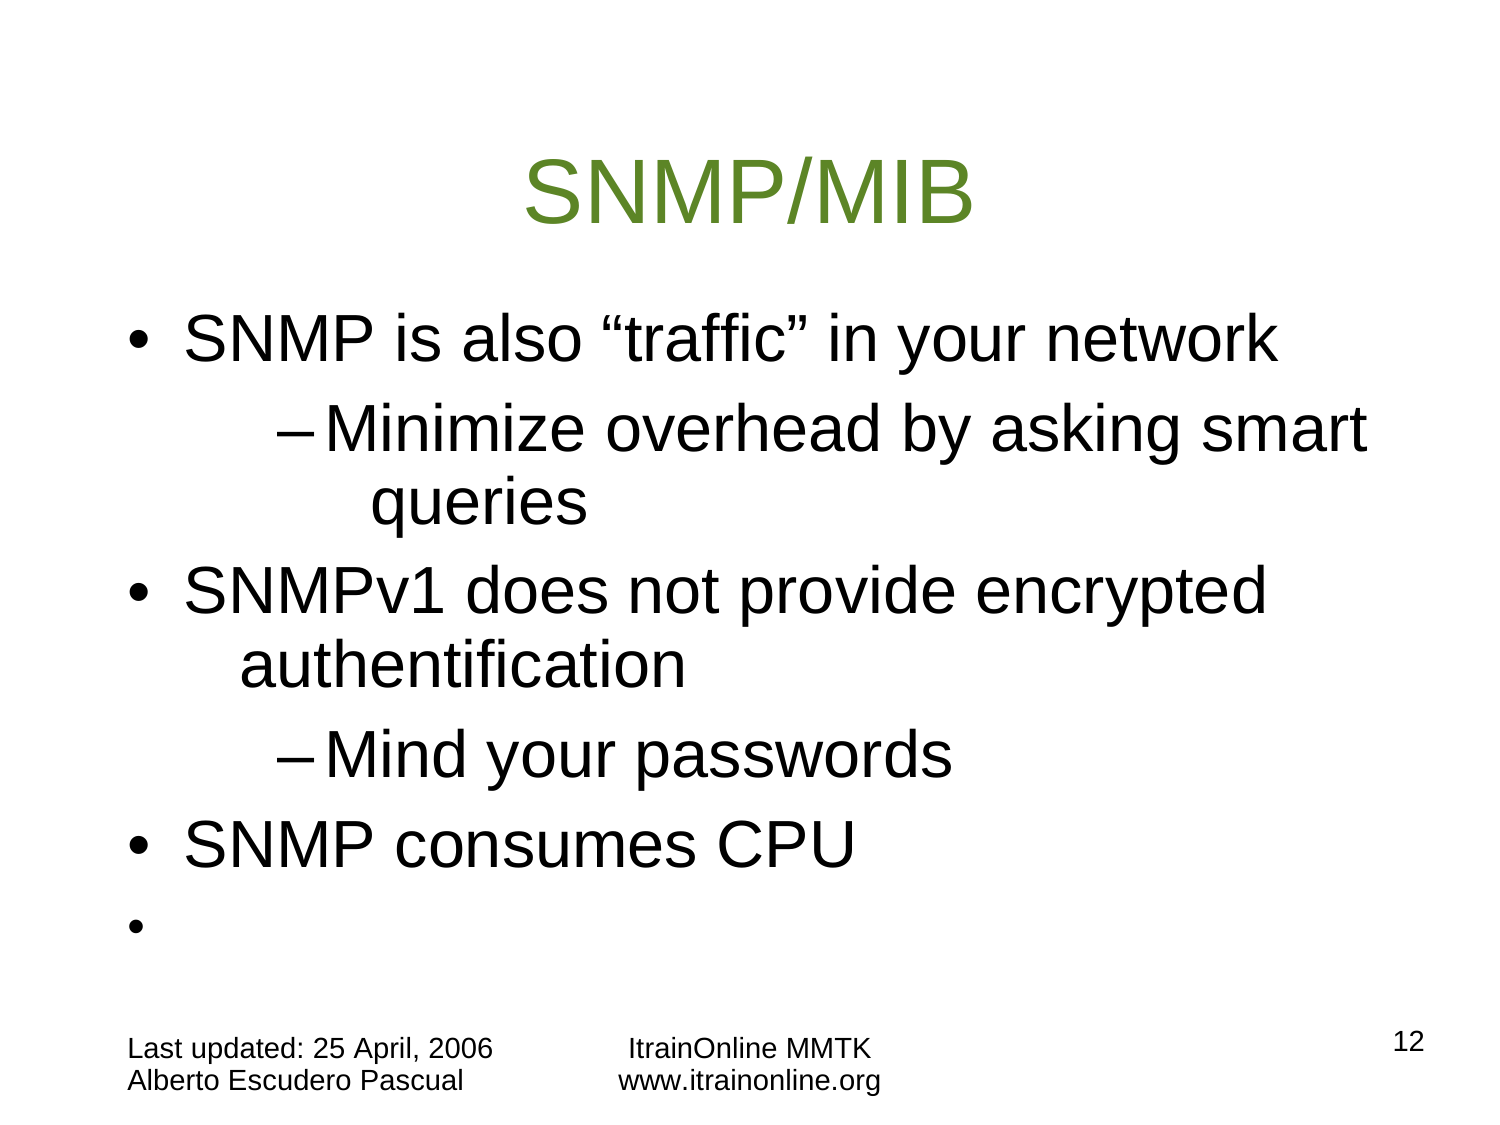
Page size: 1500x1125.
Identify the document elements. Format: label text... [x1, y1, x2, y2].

text_box SNMP is also “traffic” in your network Minimize overhead by asking smart queries SNMPv1 does not provide encrypted authentification Mind your passwords SNMP consumes CPU [112, 294, 1433, 1022]
text_box SNMP/MIB [112, 100, 1388, 288]
